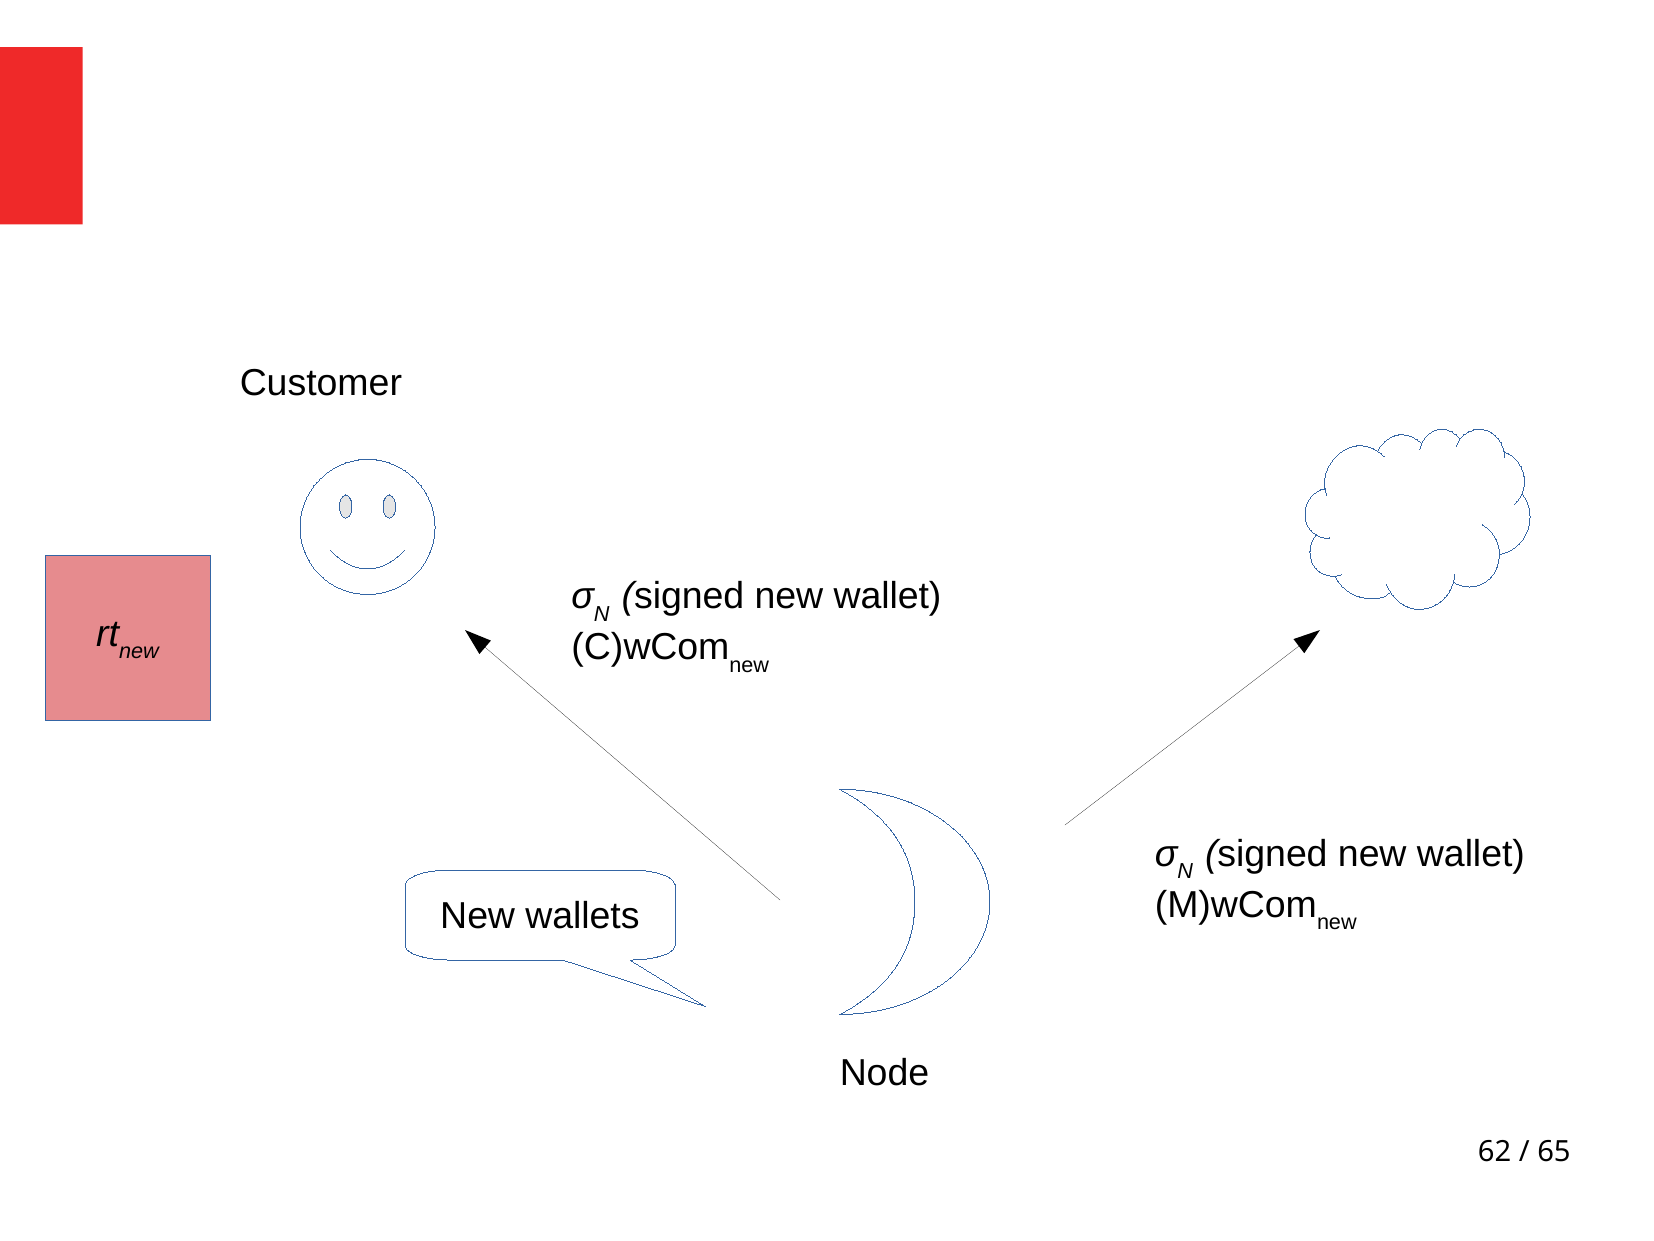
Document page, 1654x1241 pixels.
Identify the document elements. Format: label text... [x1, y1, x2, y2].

text_box Node [824, 1044, 1140, 1102]
text_box [1305, 429, 1531, 610]
text_box Customer [224, 354, 495, 412]
text_box rtnew [45, 555, 211, 721]
text_box σN (signed new wallet) (C)wComnew [556, 567, 1126, 684]
text_box New wallets [405, 870, 706, 1007]
text_box [300, 459, 436, 595]
text_box σN (signed new wallet) (M)wComnew [1140, 825, 1654, 942]
text_box [839, 789, 990, 1015]
